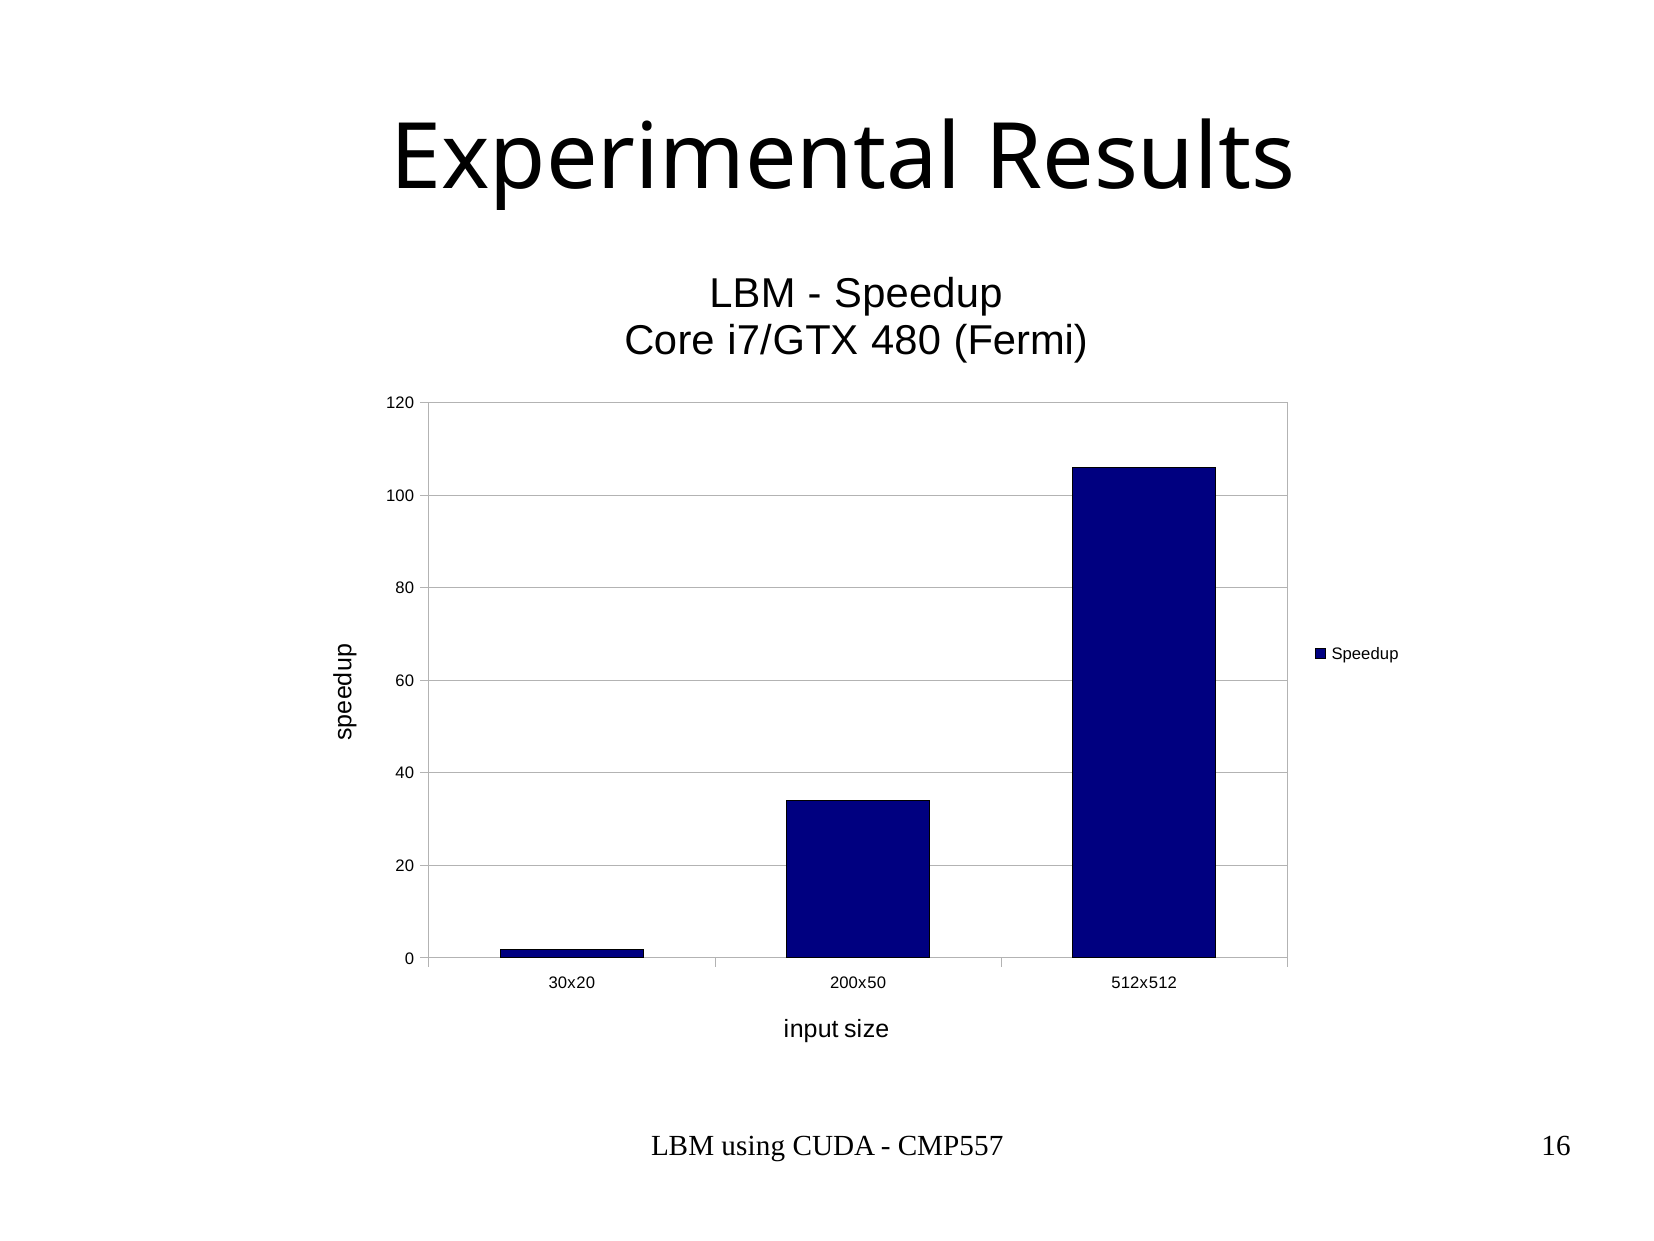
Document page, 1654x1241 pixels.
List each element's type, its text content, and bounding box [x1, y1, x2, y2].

chart [295, 232, 1418, 1075]
title Experimental Results [82, 56, 1571, 250]
